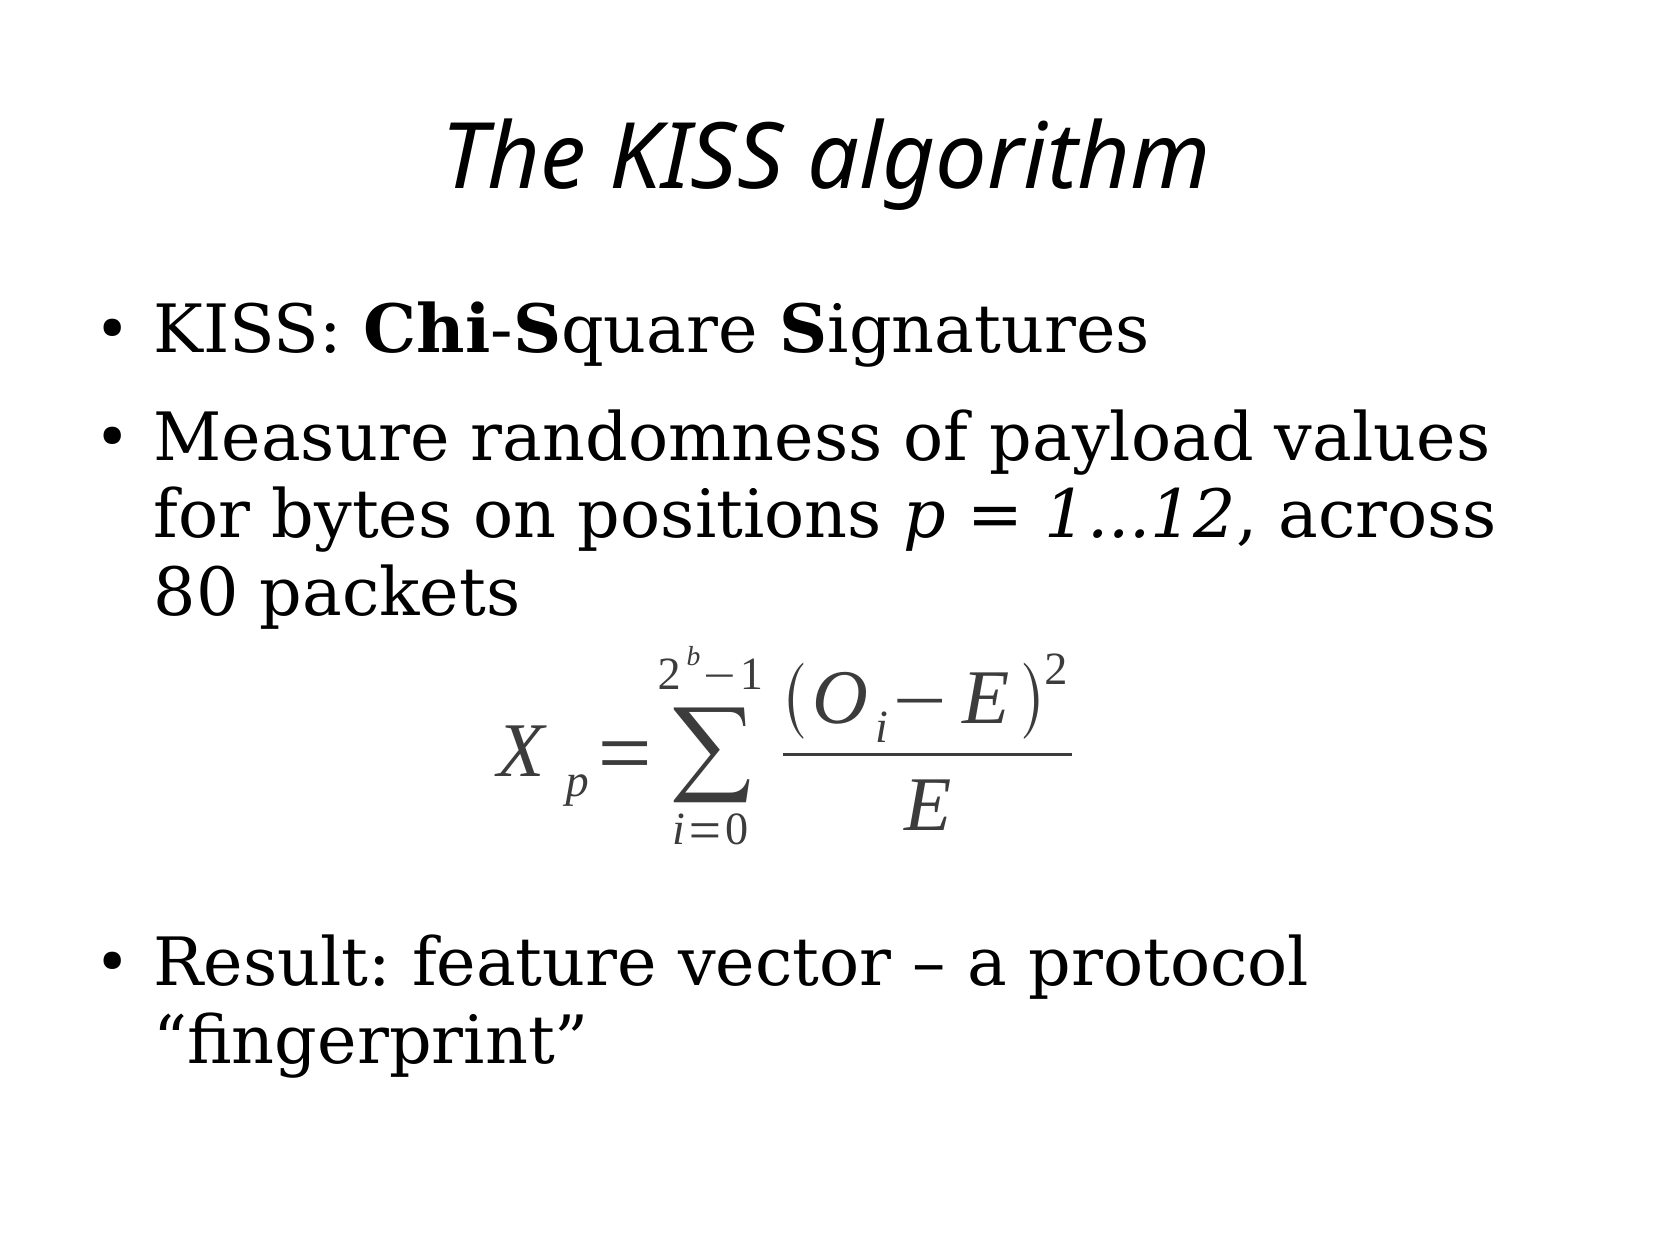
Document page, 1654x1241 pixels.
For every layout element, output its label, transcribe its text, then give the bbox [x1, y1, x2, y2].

title The KISS algorithm [82, 56, 1571, 250]
list KISS: Chi-Square Signatures Measure randomness of payload values for bytes on positions p = 1...12, across 80 packets Result: feature vector – a protocol “fingerprint” [82, 290, 1571, 1109]
chart [468, 641, 1093, 857]
